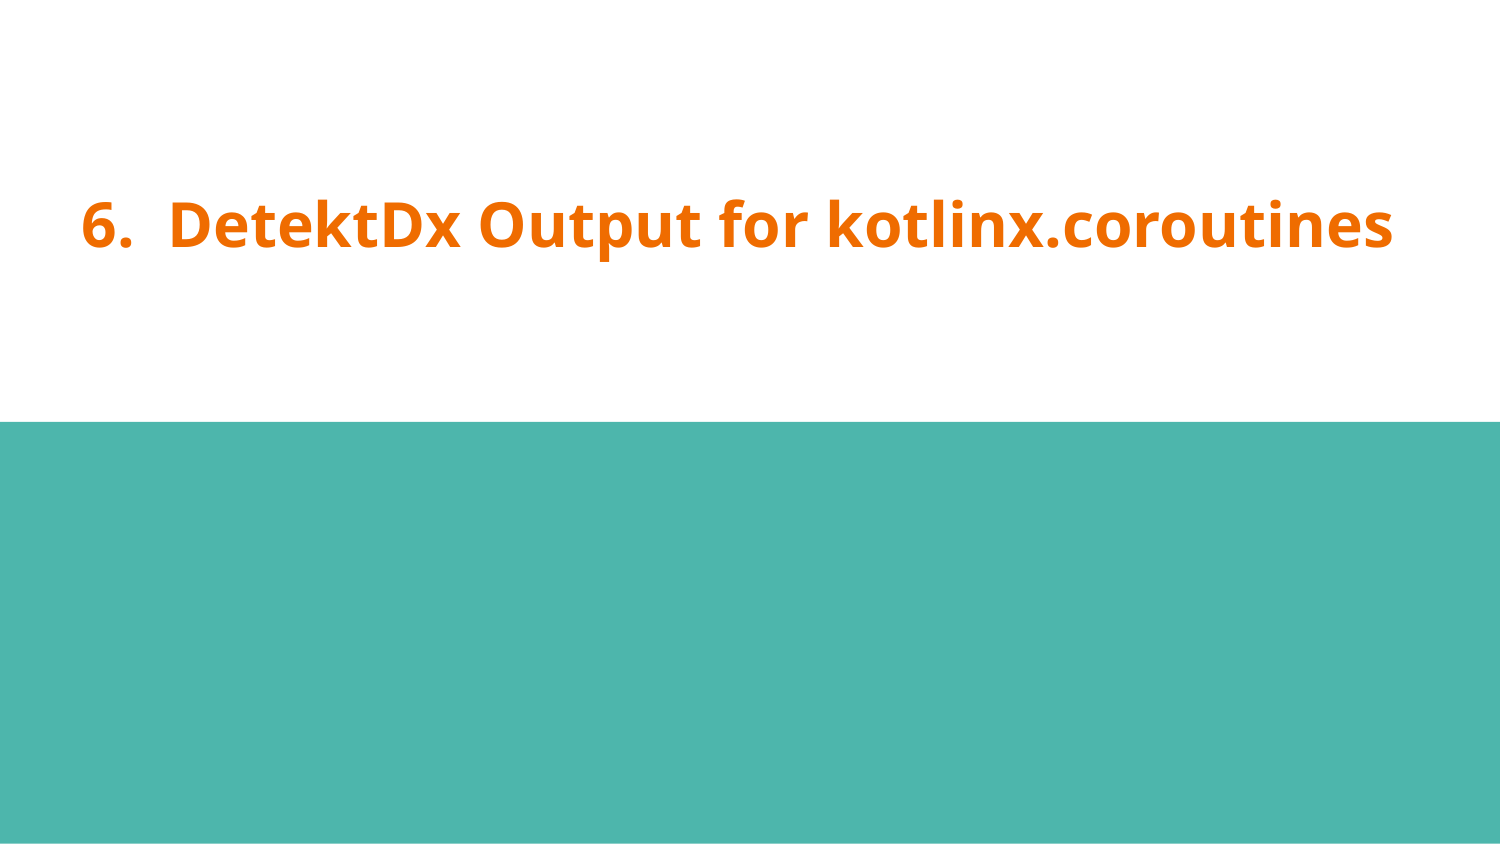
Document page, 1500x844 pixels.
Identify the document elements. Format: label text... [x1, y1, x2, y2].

title 6. DetektDx Output for kotlinx.coroutines [4, 145, 1411, 301]
